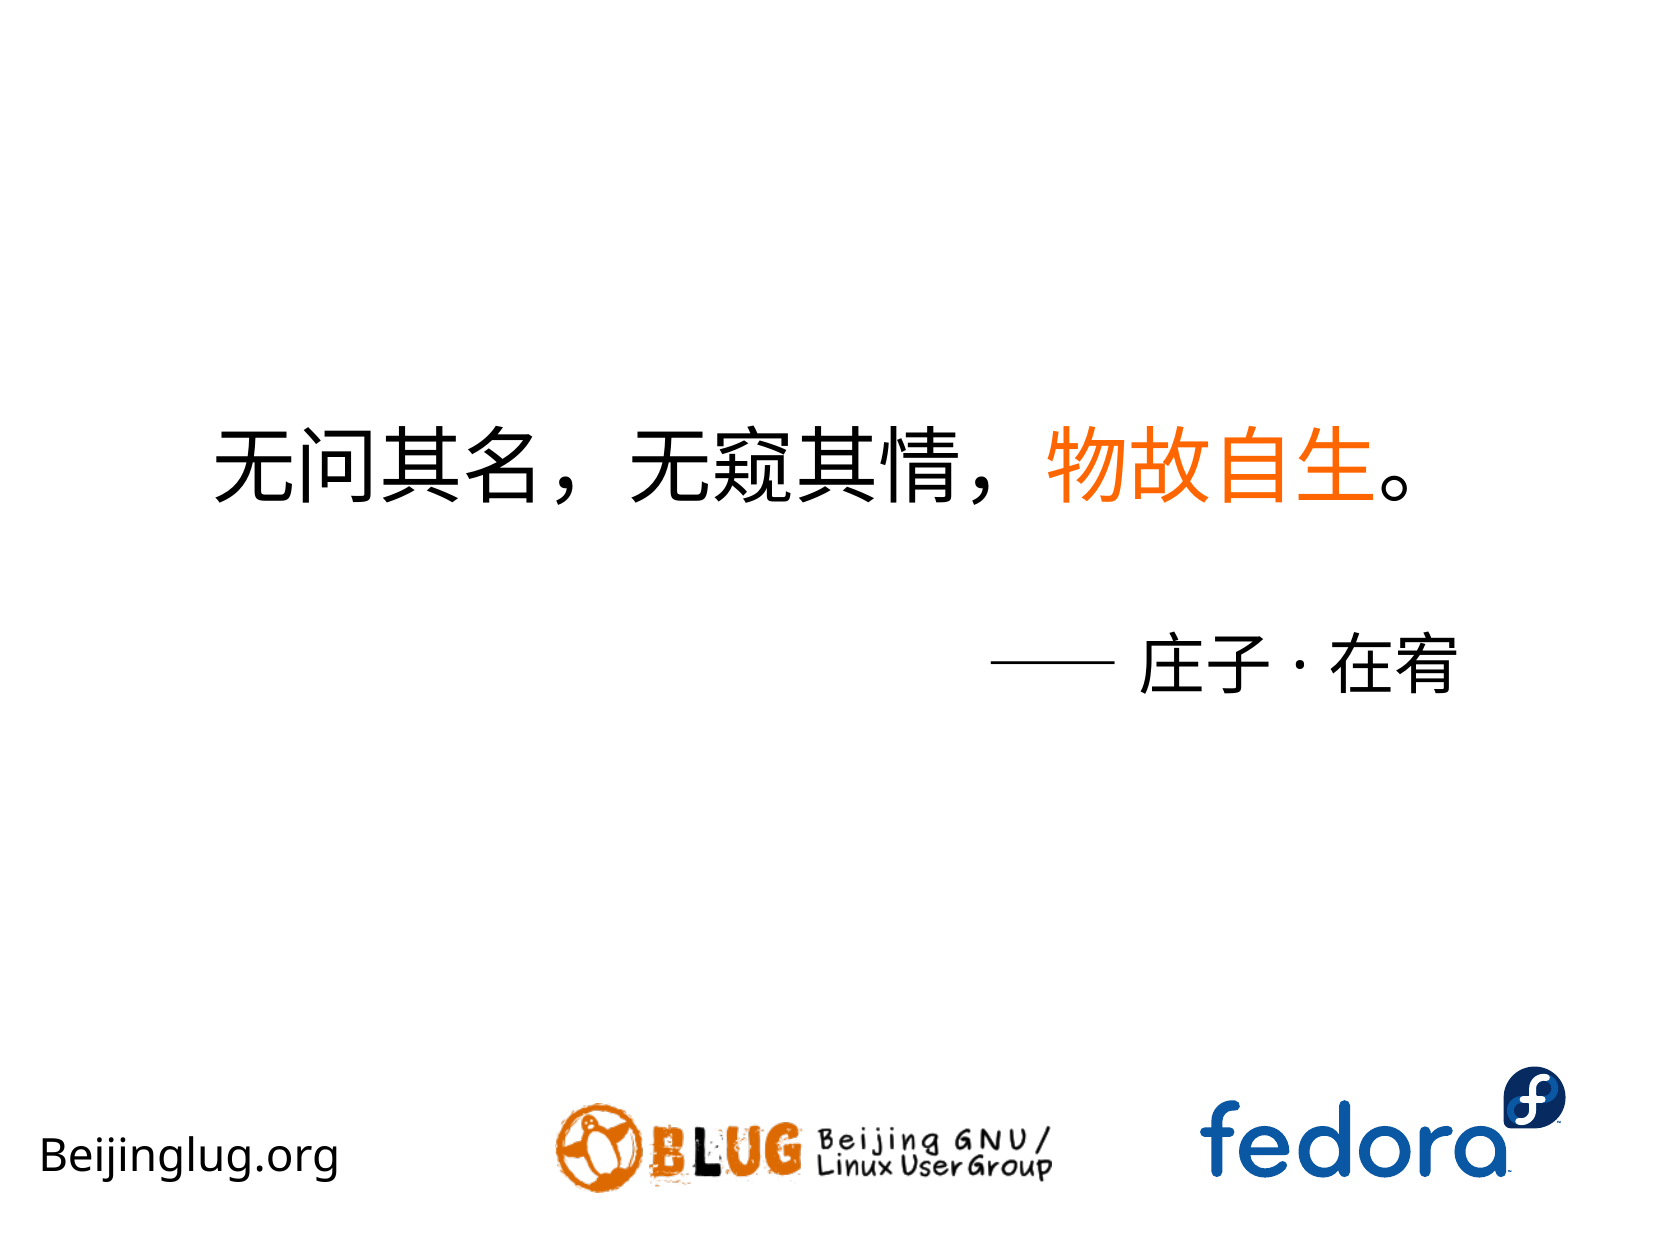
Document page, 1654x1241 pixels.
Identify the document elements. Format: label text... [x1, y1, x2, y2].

text_box 无问其名，无窥其情，物故自生。 ——庄子·在宥 [197, 392, 1477, 729]
picture [555, 1103, 1052, 1193]
